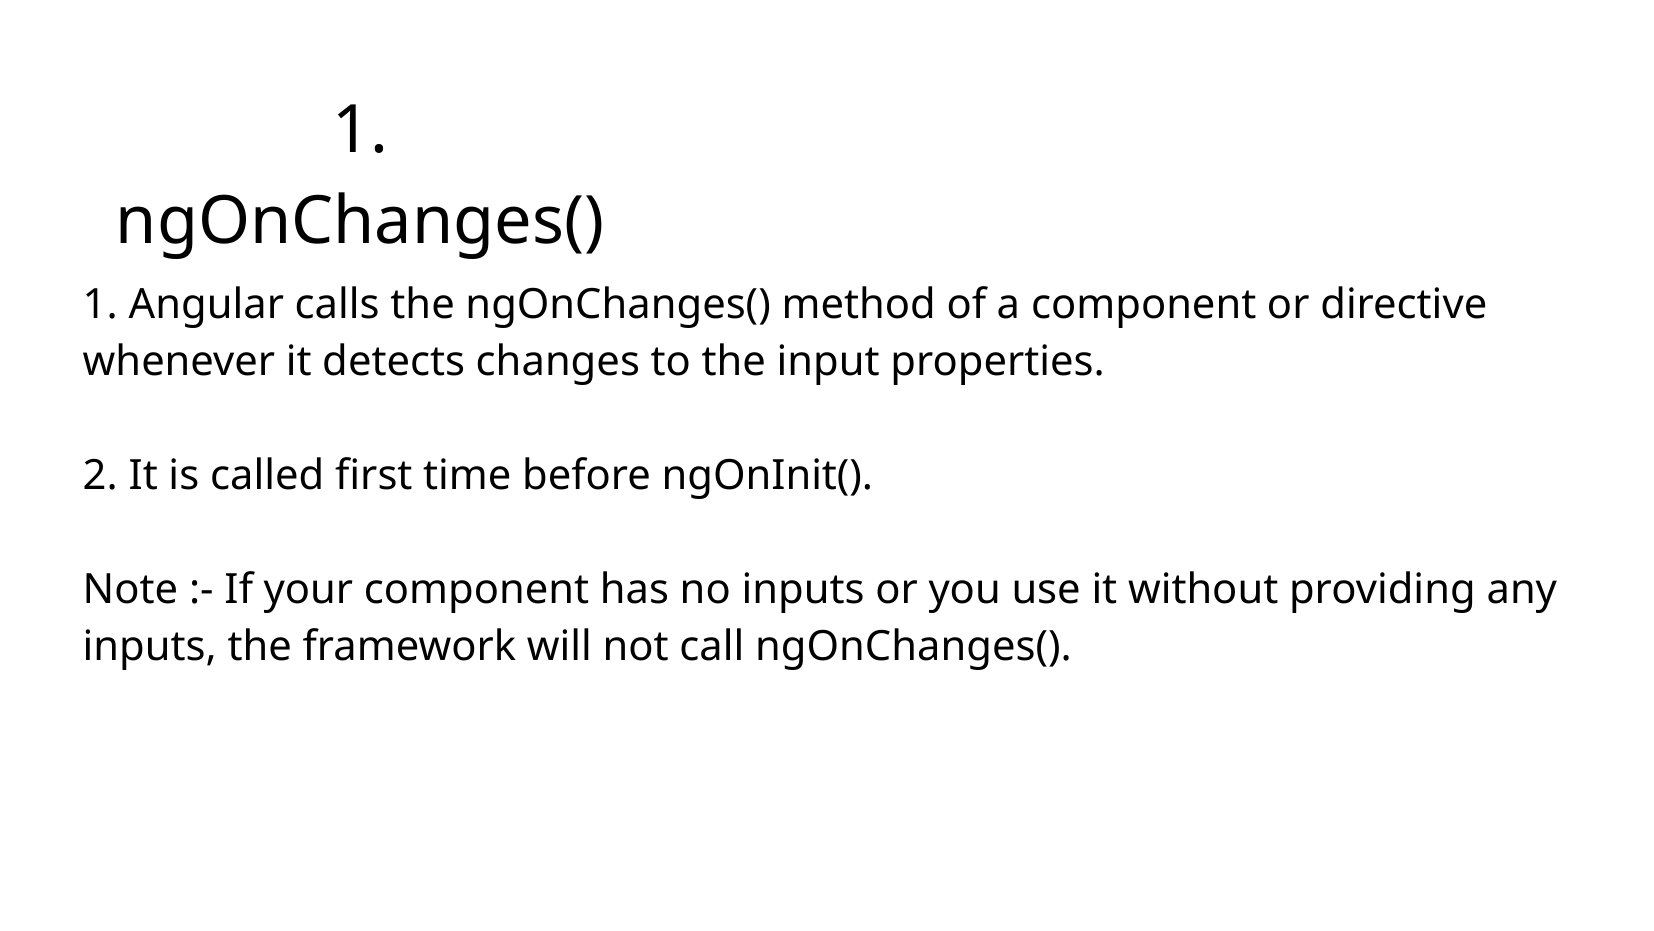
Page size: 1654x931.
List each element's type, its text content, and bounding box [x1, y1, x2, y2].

subtitle 1. Angular calls the ngOnChanges() method of a component or directive whenever it detects changes to the input properties. 2. It is called first time before ngOnInit(). Note :- If your component has no inputs or you use it without providing any inputs, the framework will not call ngOnChanges(). [82, 271, 1571, 675]
title 1. ngOnChanges() [82, 94, 638, 250]
